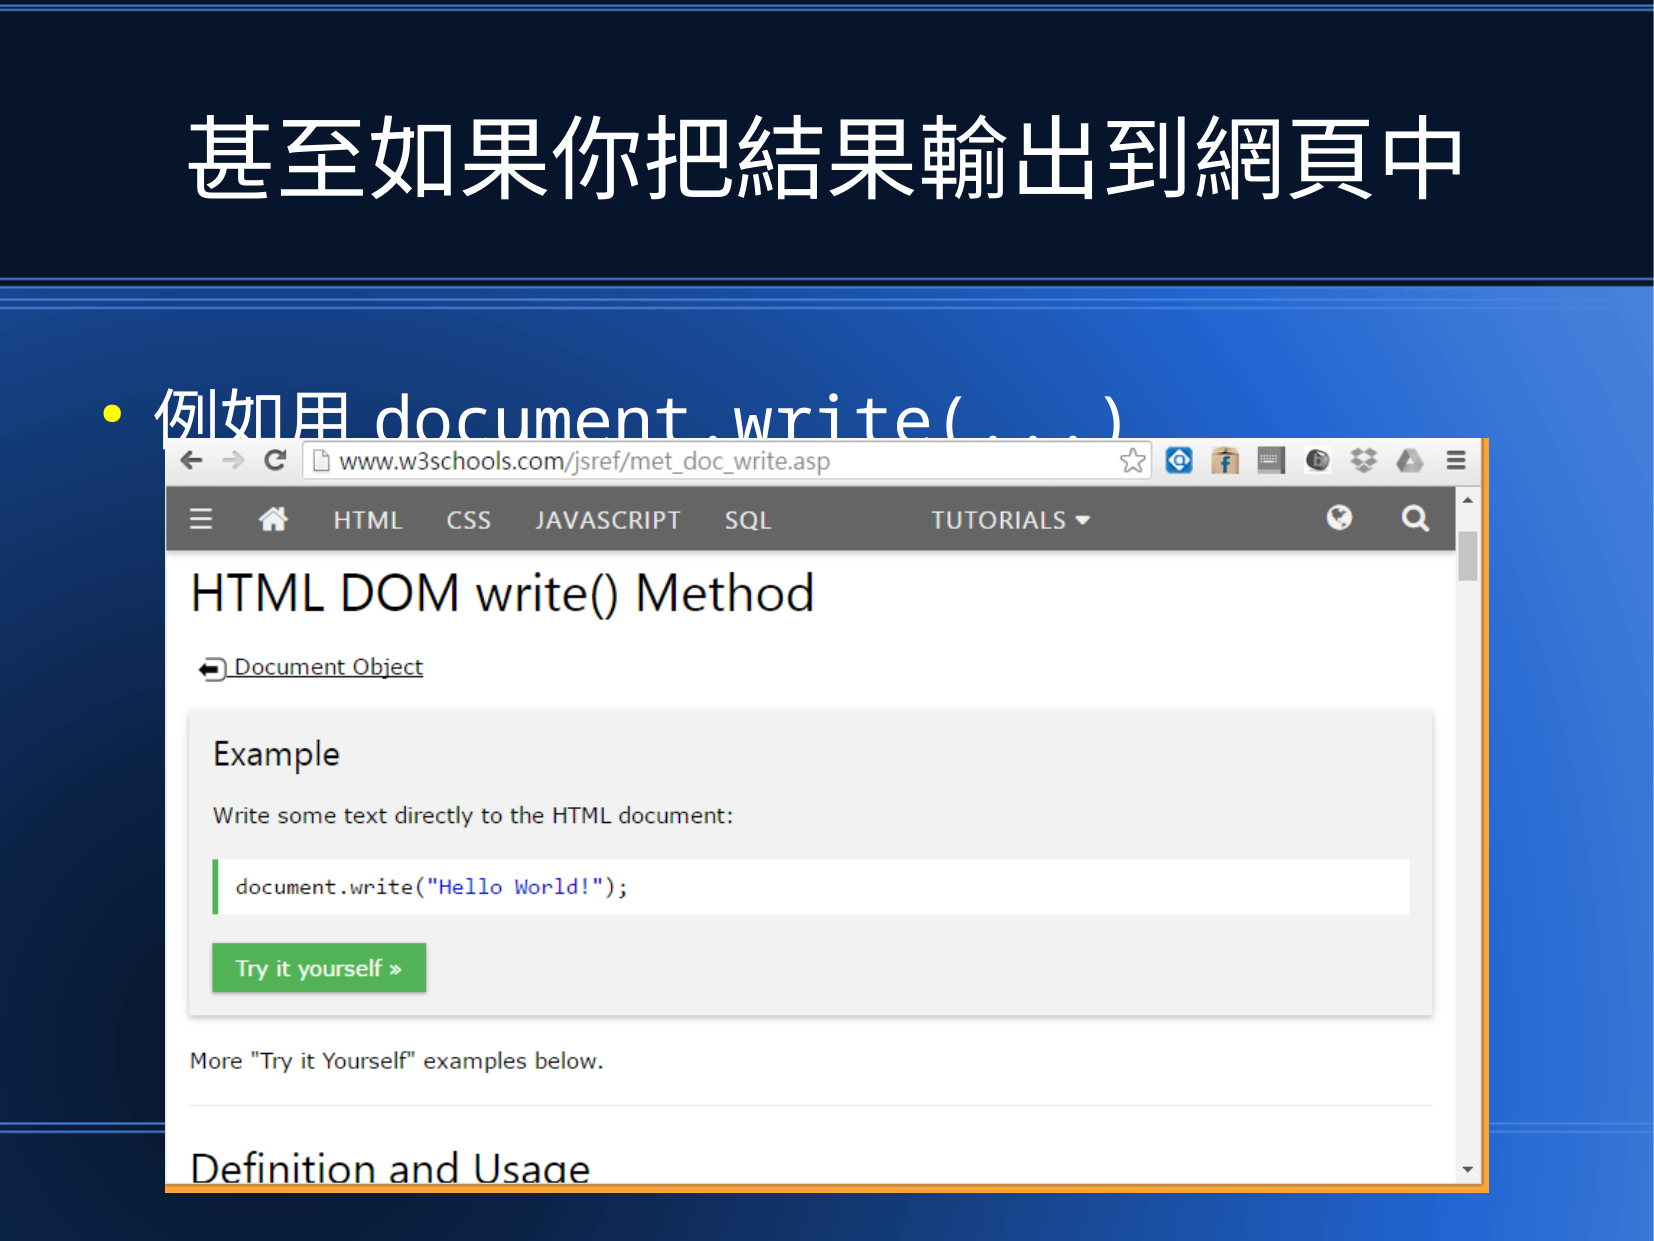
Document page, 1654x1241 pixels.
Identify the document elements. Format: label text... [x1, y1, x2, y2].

list 例如用document.write(...) [82, 318, 1571, 1241]
picture [0, 0, 1654, 1241]
picture [165, 438, 1489, 1193]
title 甚至如果你把結果輸出到網頁中 [82, 49, 1571, 257]
